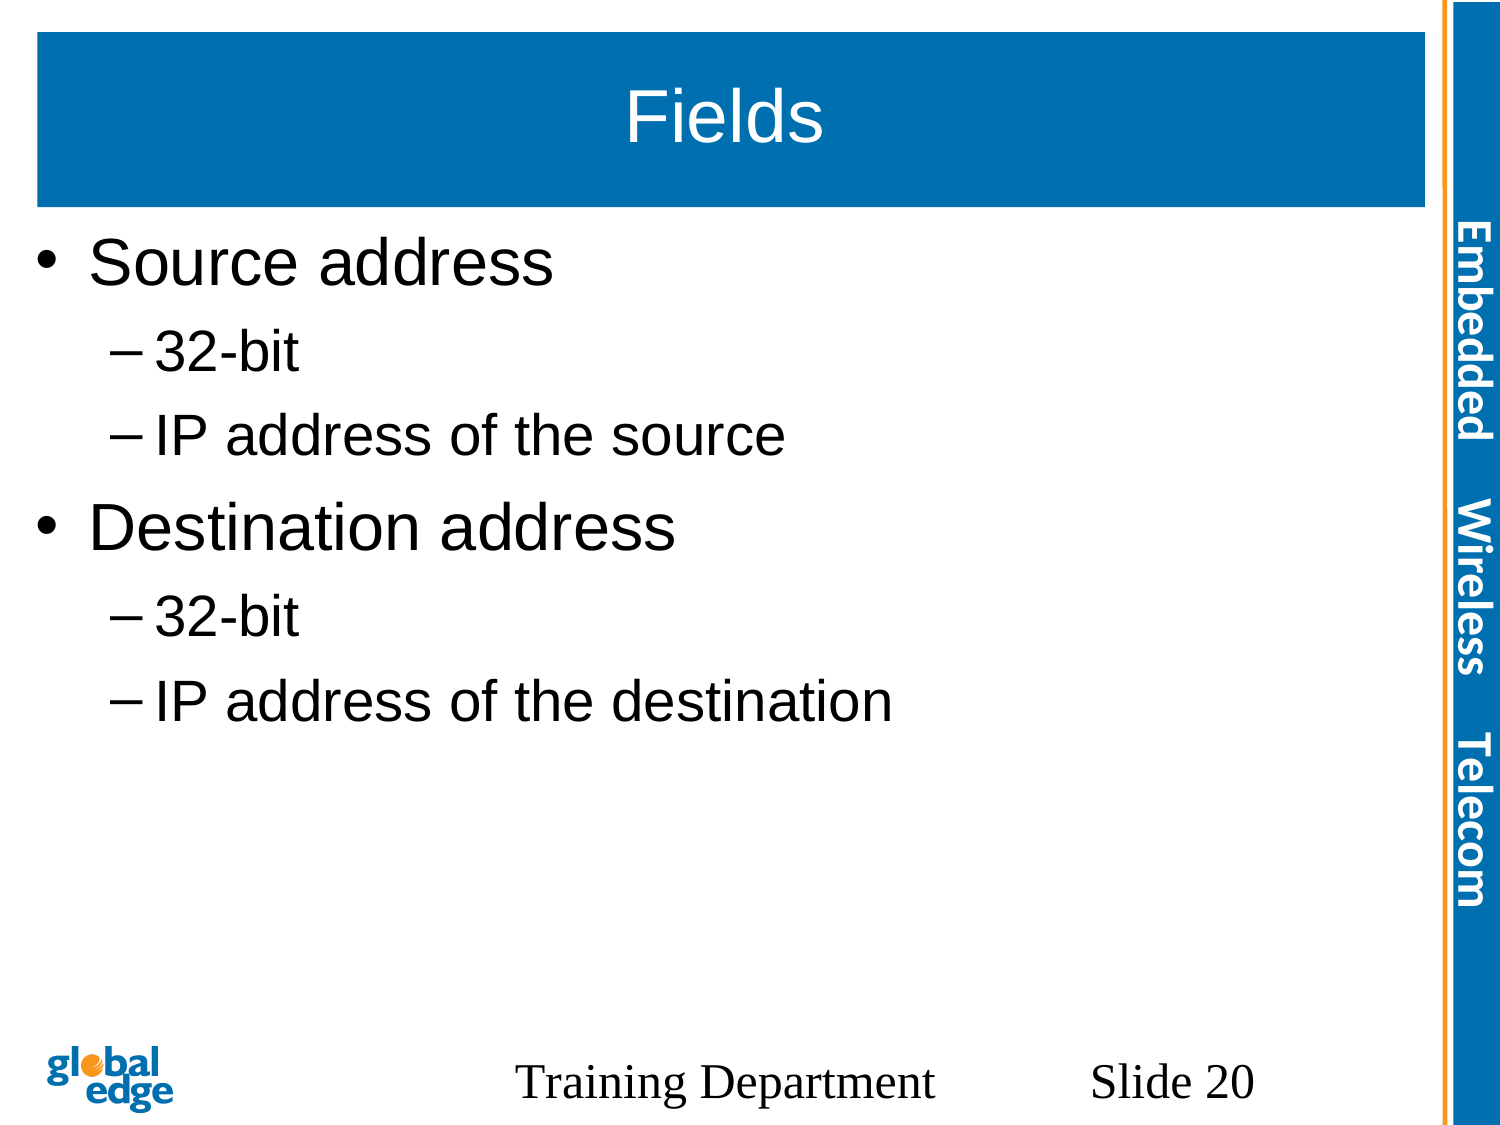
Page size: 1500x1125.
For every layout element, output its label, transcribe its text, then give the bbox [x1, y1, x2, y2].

title Fields [88, 64, 1361, 162]
list Source address 32-bit IP address of the source Destination address 32-bit IP address of the destination [35, 218, 1412, 1038]
picture [34, 1034, 185, 1125]
